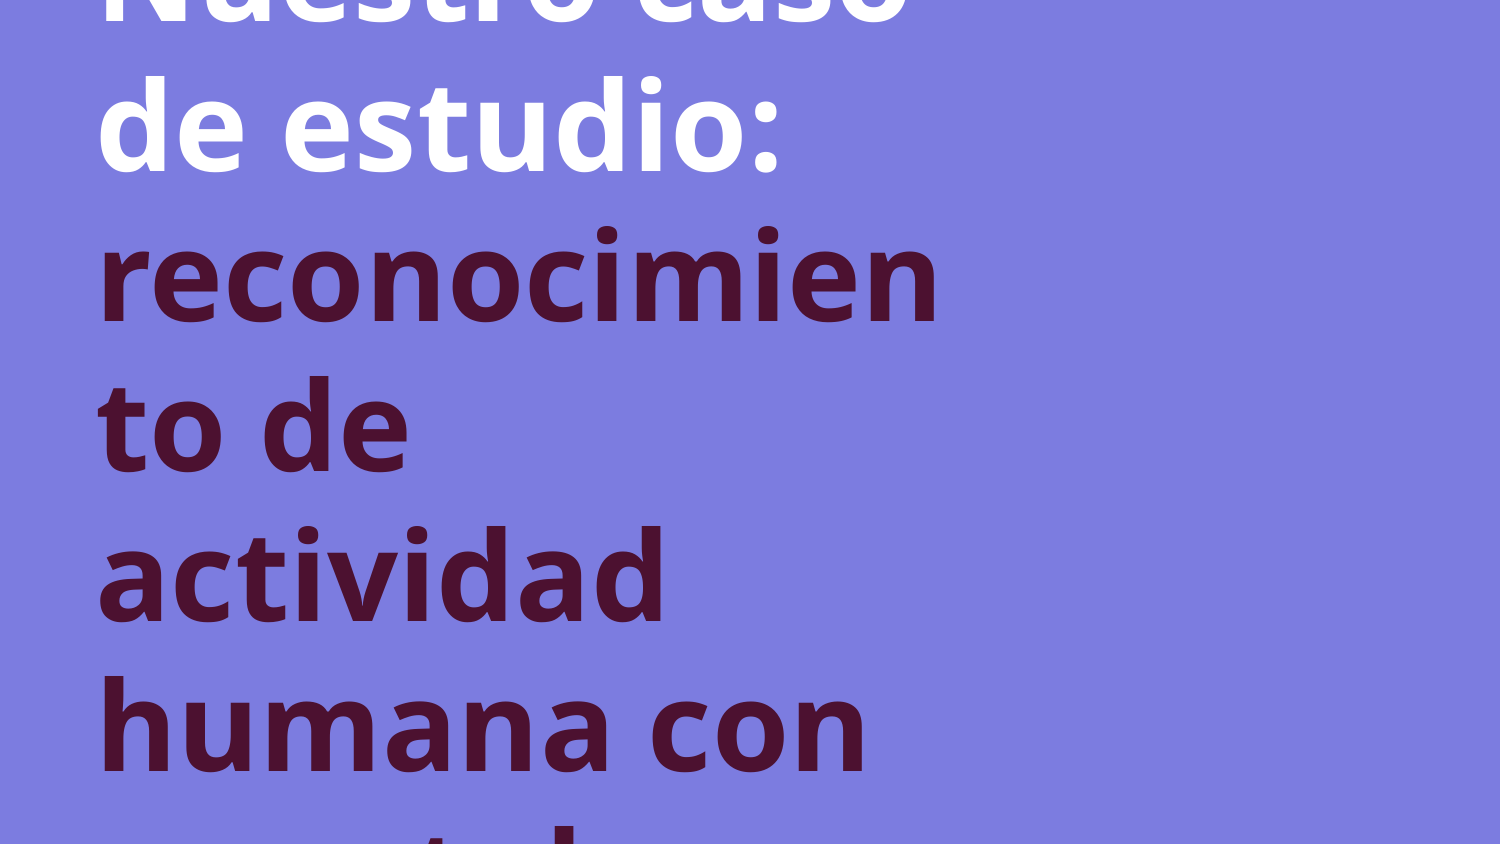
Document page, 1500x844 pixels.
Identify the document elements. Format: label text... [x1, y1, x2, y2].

title Nuestro caso de estudio: reconocimiento de actividad humana con smartphones [80, 86, 1003, 758]
